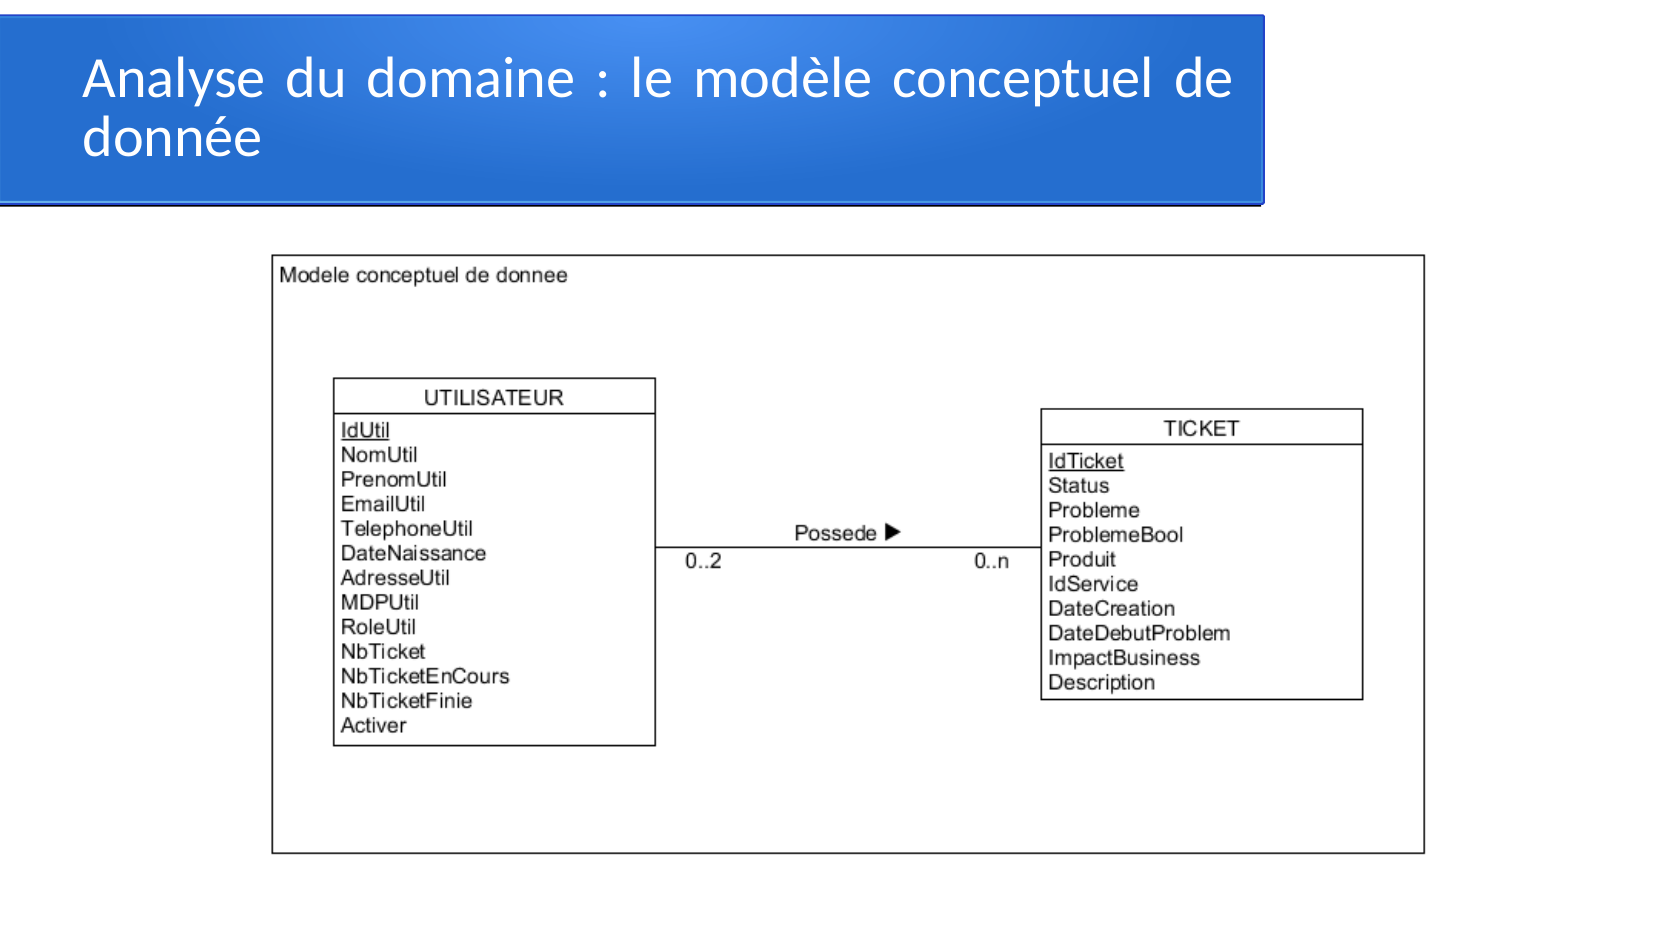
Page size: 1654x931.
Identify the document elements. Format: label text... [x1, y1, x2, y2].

picture [241, 224, 1456, 886]
title Analyse du domaine : le modèle conceptuel de donnée [82, 35, 1235, 189]
